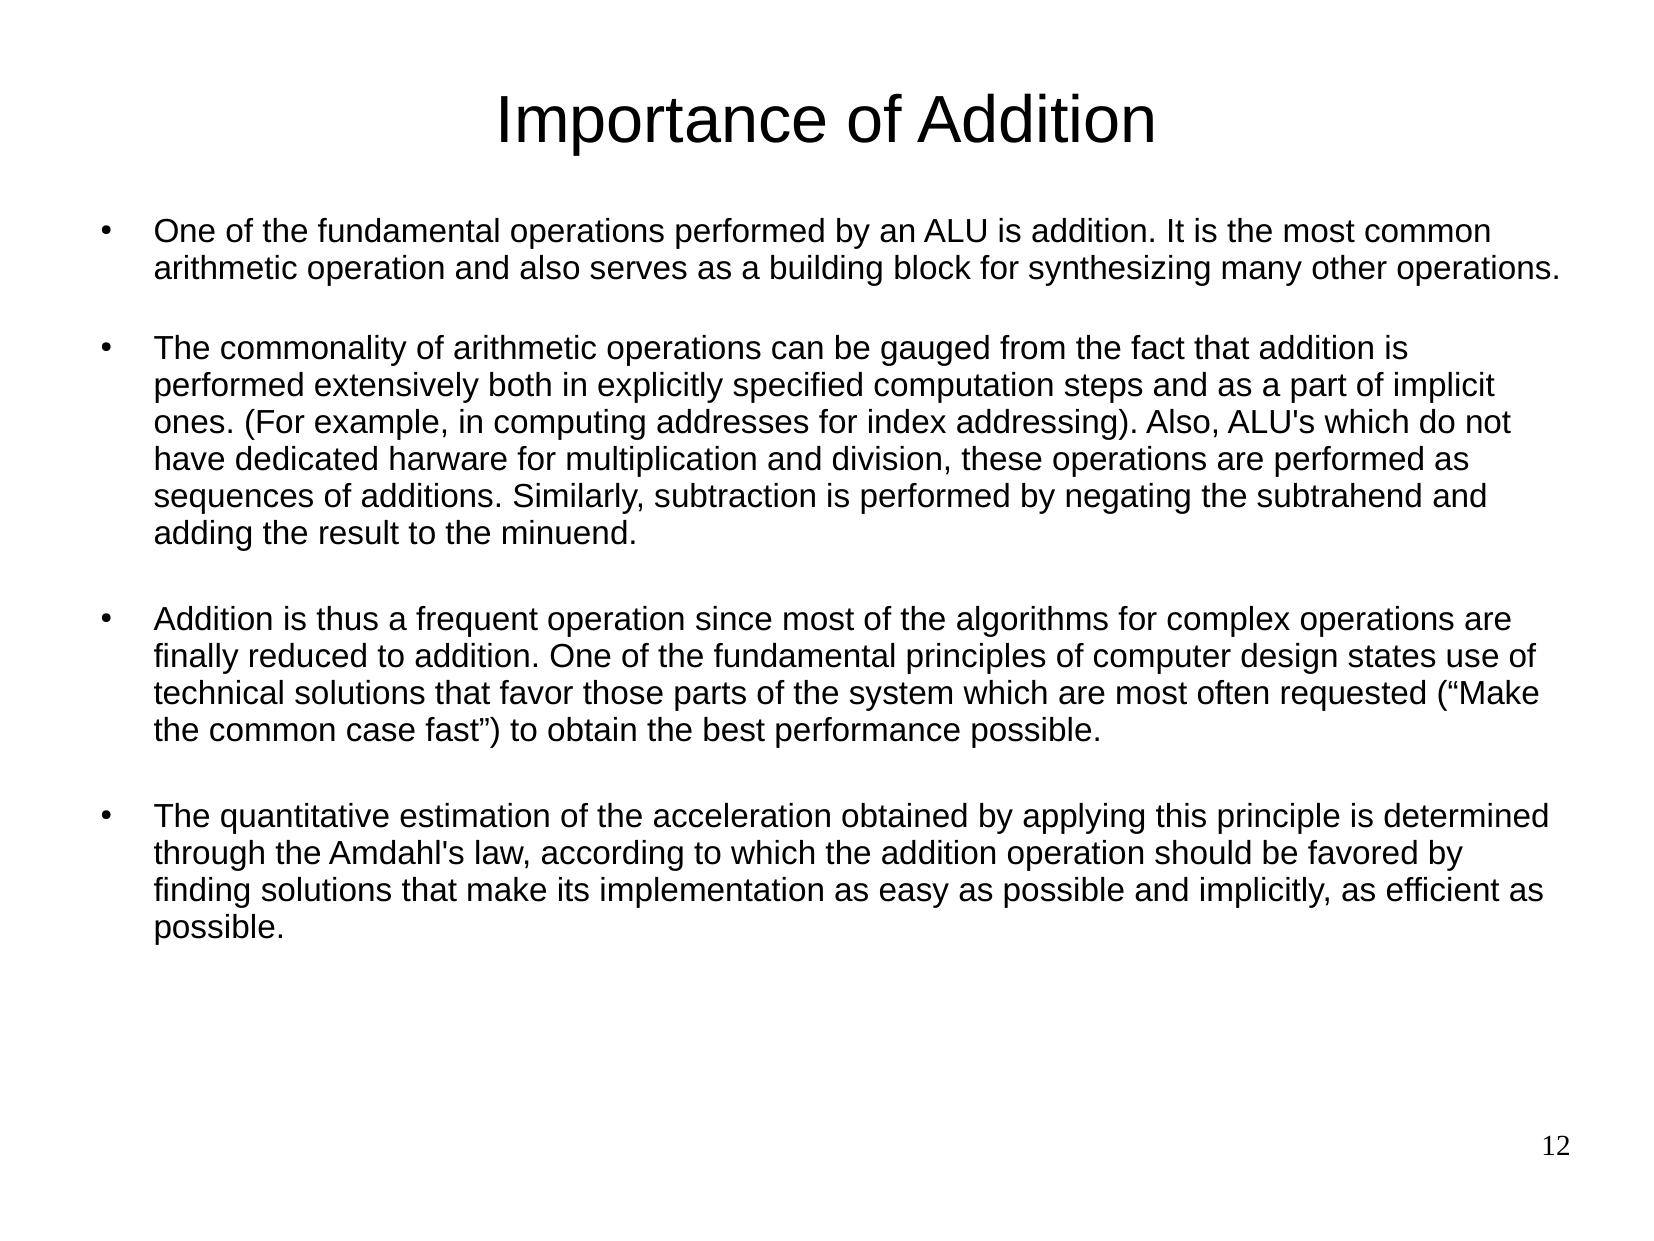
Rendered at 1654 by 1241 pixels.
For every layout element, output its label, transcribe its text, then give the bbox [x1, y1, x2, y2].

title Importance of Addition [82, 49, 1571, 189]
list One of the fundamental operations performed by an ALU is addition. It is the most common arithmetic operation and also serves as a building block for synthesizing many other operations. The commonality of arithmetic operations can be gauged from the fact that addition is performed extensively both in explicitly specified computation steps and as a part of implicit ones. (For example, in computing addresses for index addressing). Also, ALU's which do not have dedicated harware for multiplication and division, these operations are performed as sequences of additions. Similarly, subtraction is performed by negating the subtrahend and adding the result to the minuend. Addition is thus a frequent operation since most of the algorithms for complex operations are finally reduced to addition. One of the fundamental principles of computer design states use of technical solutions that favor those parts of the system which are most often requested (“Make the common case fast”) to obtain the best performance possible. The quantitative estimation of the acceleration obtained by applying this principle is determined through the Amdahl's law, according to which the addition operation should be favored by finding solutions that make its implementation as easy as possible and implicitly, as efficient as possible. [82, 212, 1571, 1010]
